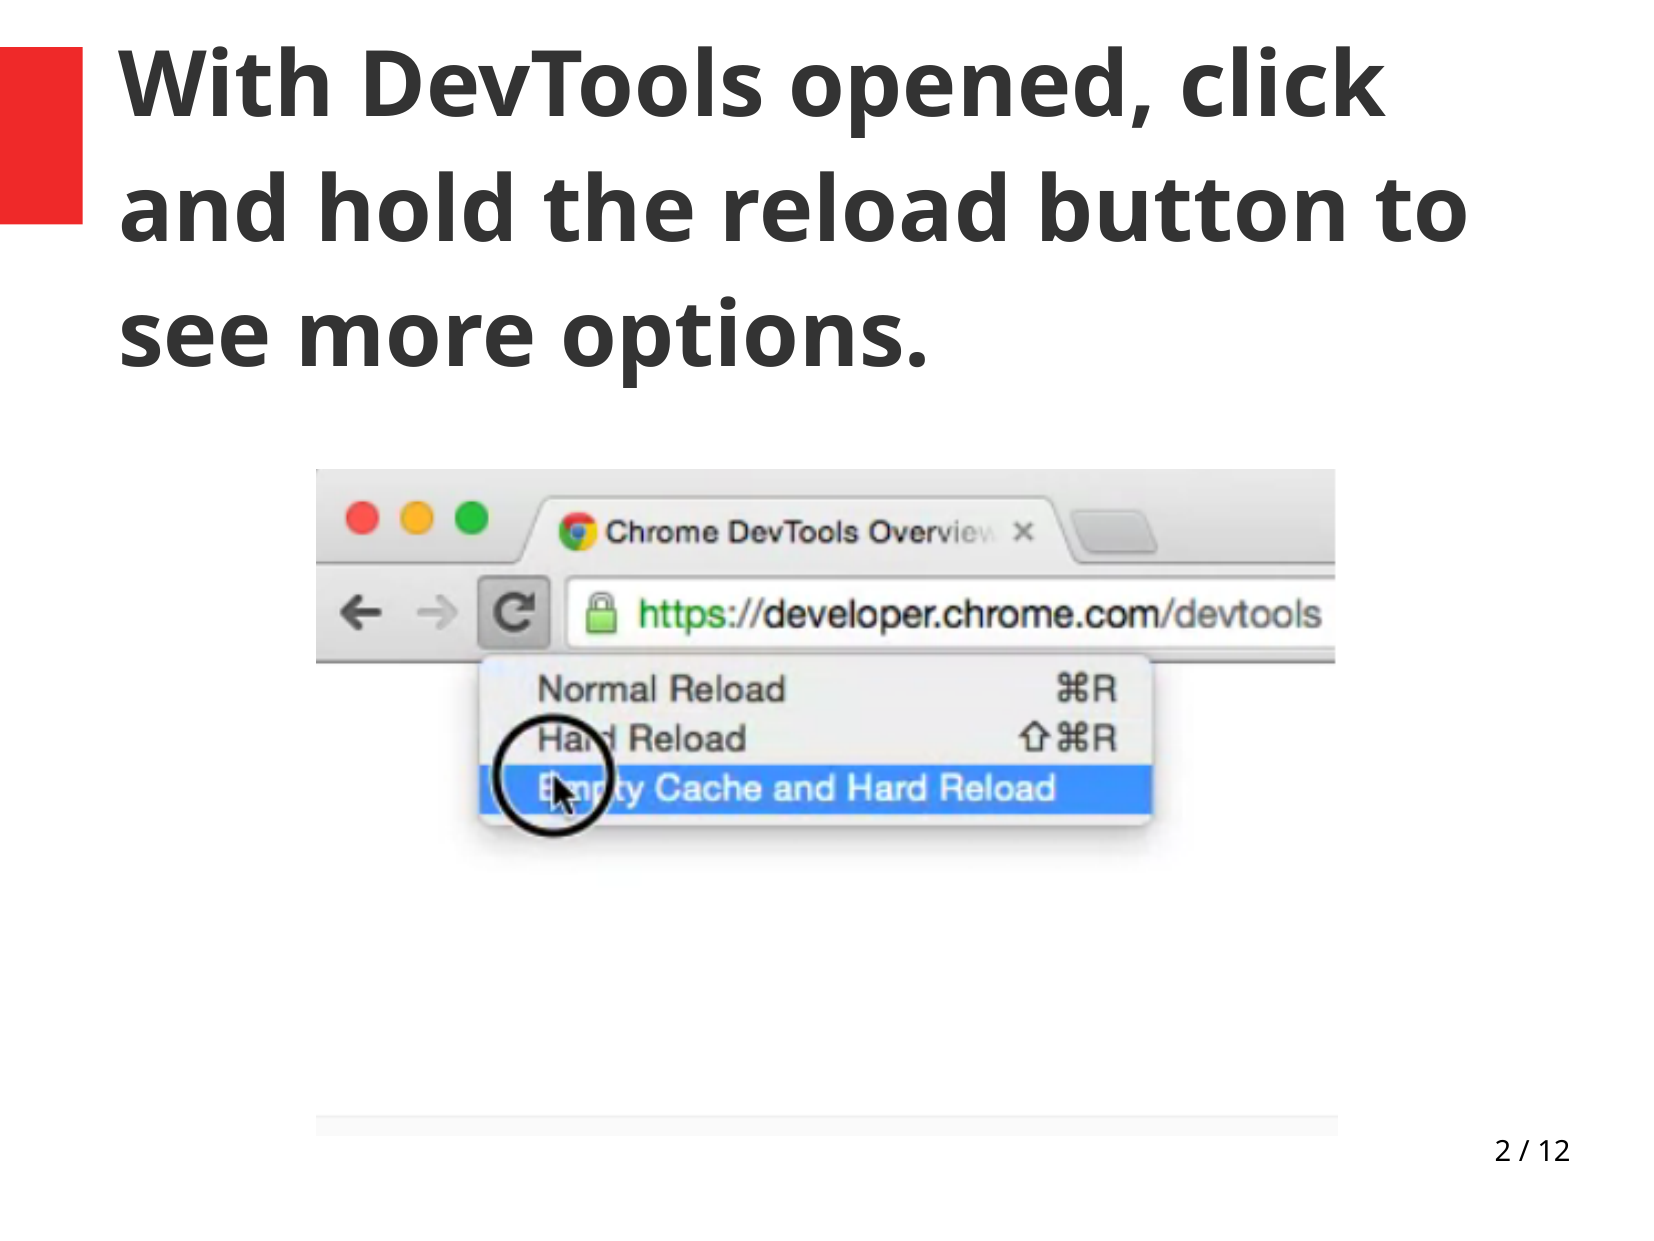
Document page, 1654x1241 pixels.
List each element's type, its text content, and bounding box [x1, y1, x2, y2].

picture [316, 469, 1338, 1137]
title With DevTools opened, click and hold the reload button to see more options. [118, 45, 1571, 367]
